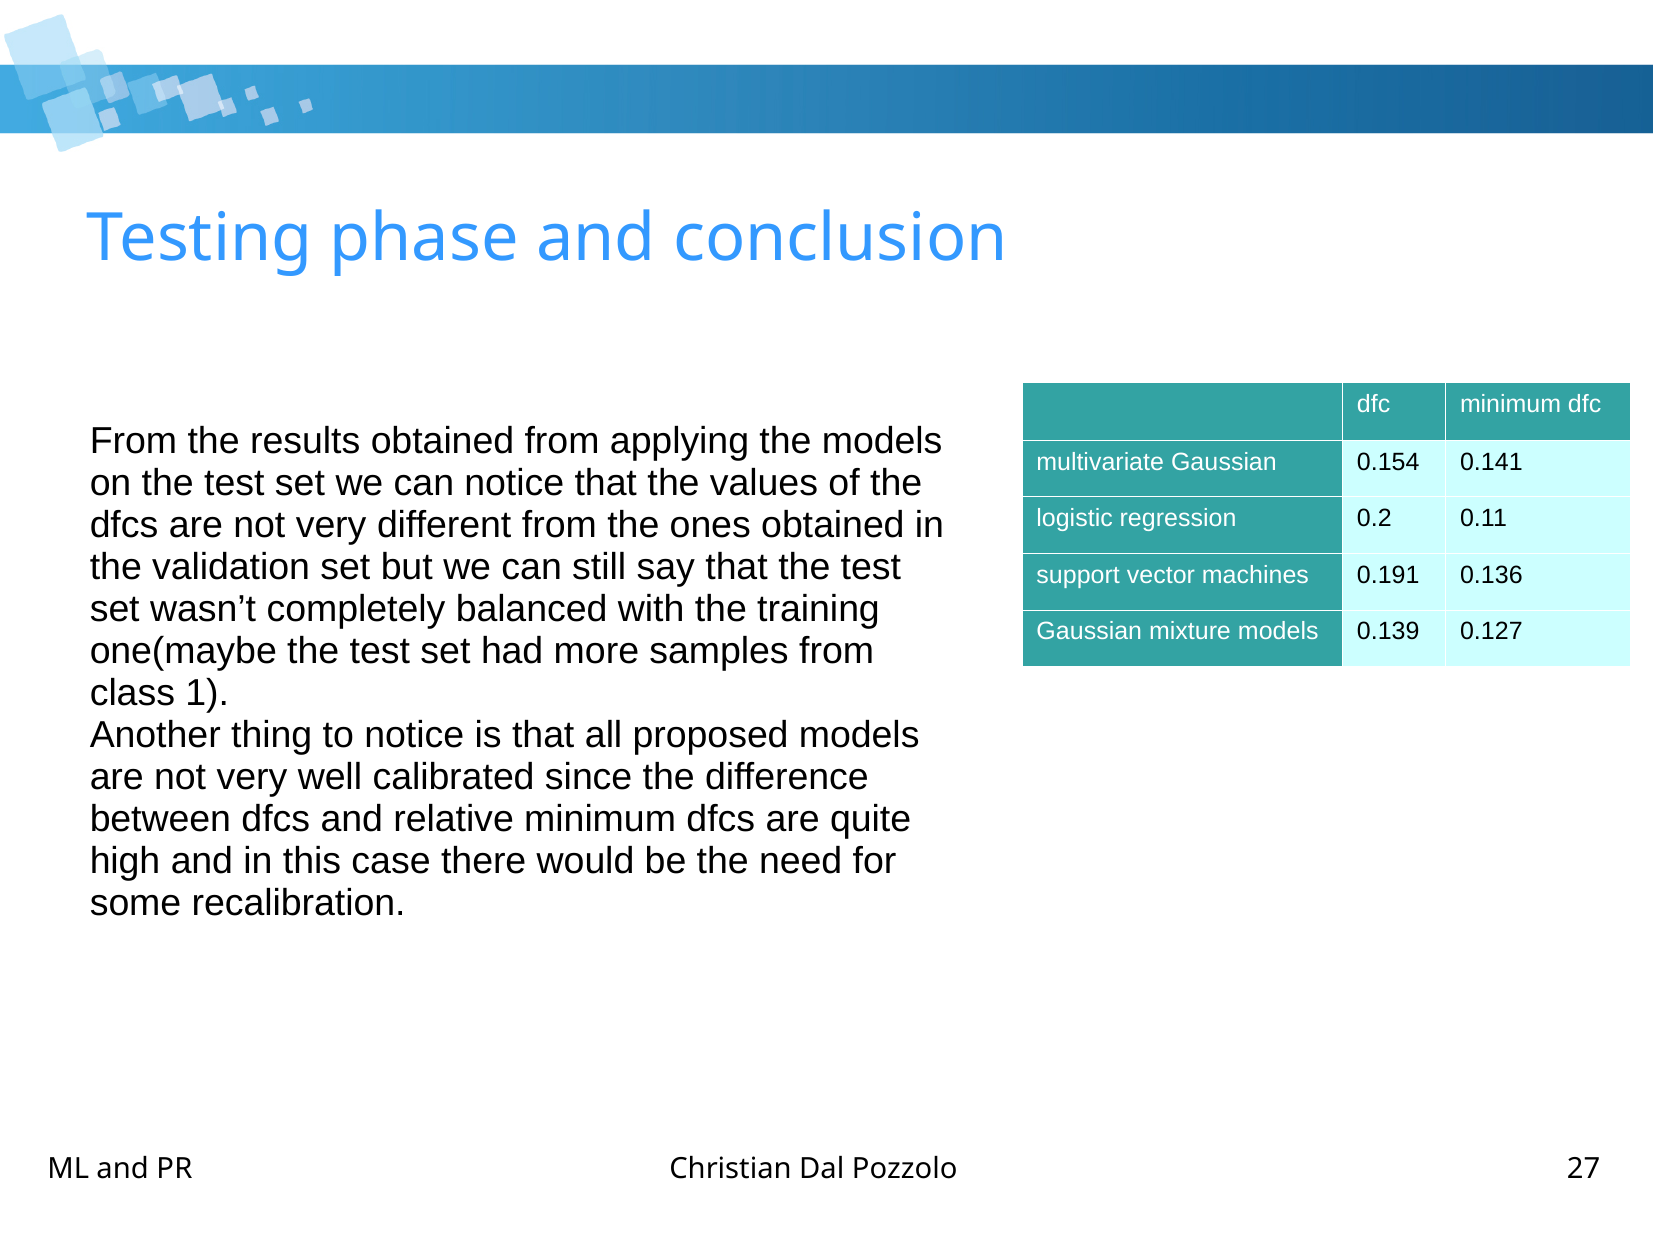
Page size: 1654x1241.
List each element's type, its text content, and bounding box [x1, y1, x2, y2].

table_cell 0.136 [1446, 554, 1630, 610]
title Testing phase and conclusion [86, 130, 1576, 338]
table_cell 0.141 [1446, 441, 1630, 496]
table_cell 0.2 [1343, 497, 1445, 553]
table_header minimum dfc [1446, 383, 1630, 440]
table_cell Gaussian mixture models [1023, 611, 1342, 666]
table_cell multivariate Gaussian [1023, 441, 1342, 496]
text_box From the results obtained from applying the models on the test set we can notice that the values of the dfcs are not very different from the ones obtained in the validation set but we can still say that the test set wasn’t completely balanced with the training one(maybe the test set had more samples from class 1). Another thing to notice is that all proposed models are not very well calibrated since the difference between dfcs and relative minimum dfcs are quite high and in this case there would be the need for some recalibration. [75, 412, 976, 932]
table_cell 0.154 [1343, 441, 1445, 496]
table_cell 0.191 [1343, 554, 1445, 610]
table_cell 0.139 [1343, 611, 1445, 666]
table_cell logistic regression [1023, 497, 1342, 553]
picture [0, 0, 1653, 1238]
table_header dfc [1343, 383, 1445, 440]
table_cell support vector machines [1023, 554, 1342, 610]
table_header [1023, 383, 1342, 440]
table_cell 0.127 [1446, 611, 1630, 666]
table_cell 0.11 [1446, 497, 1630, 553]
